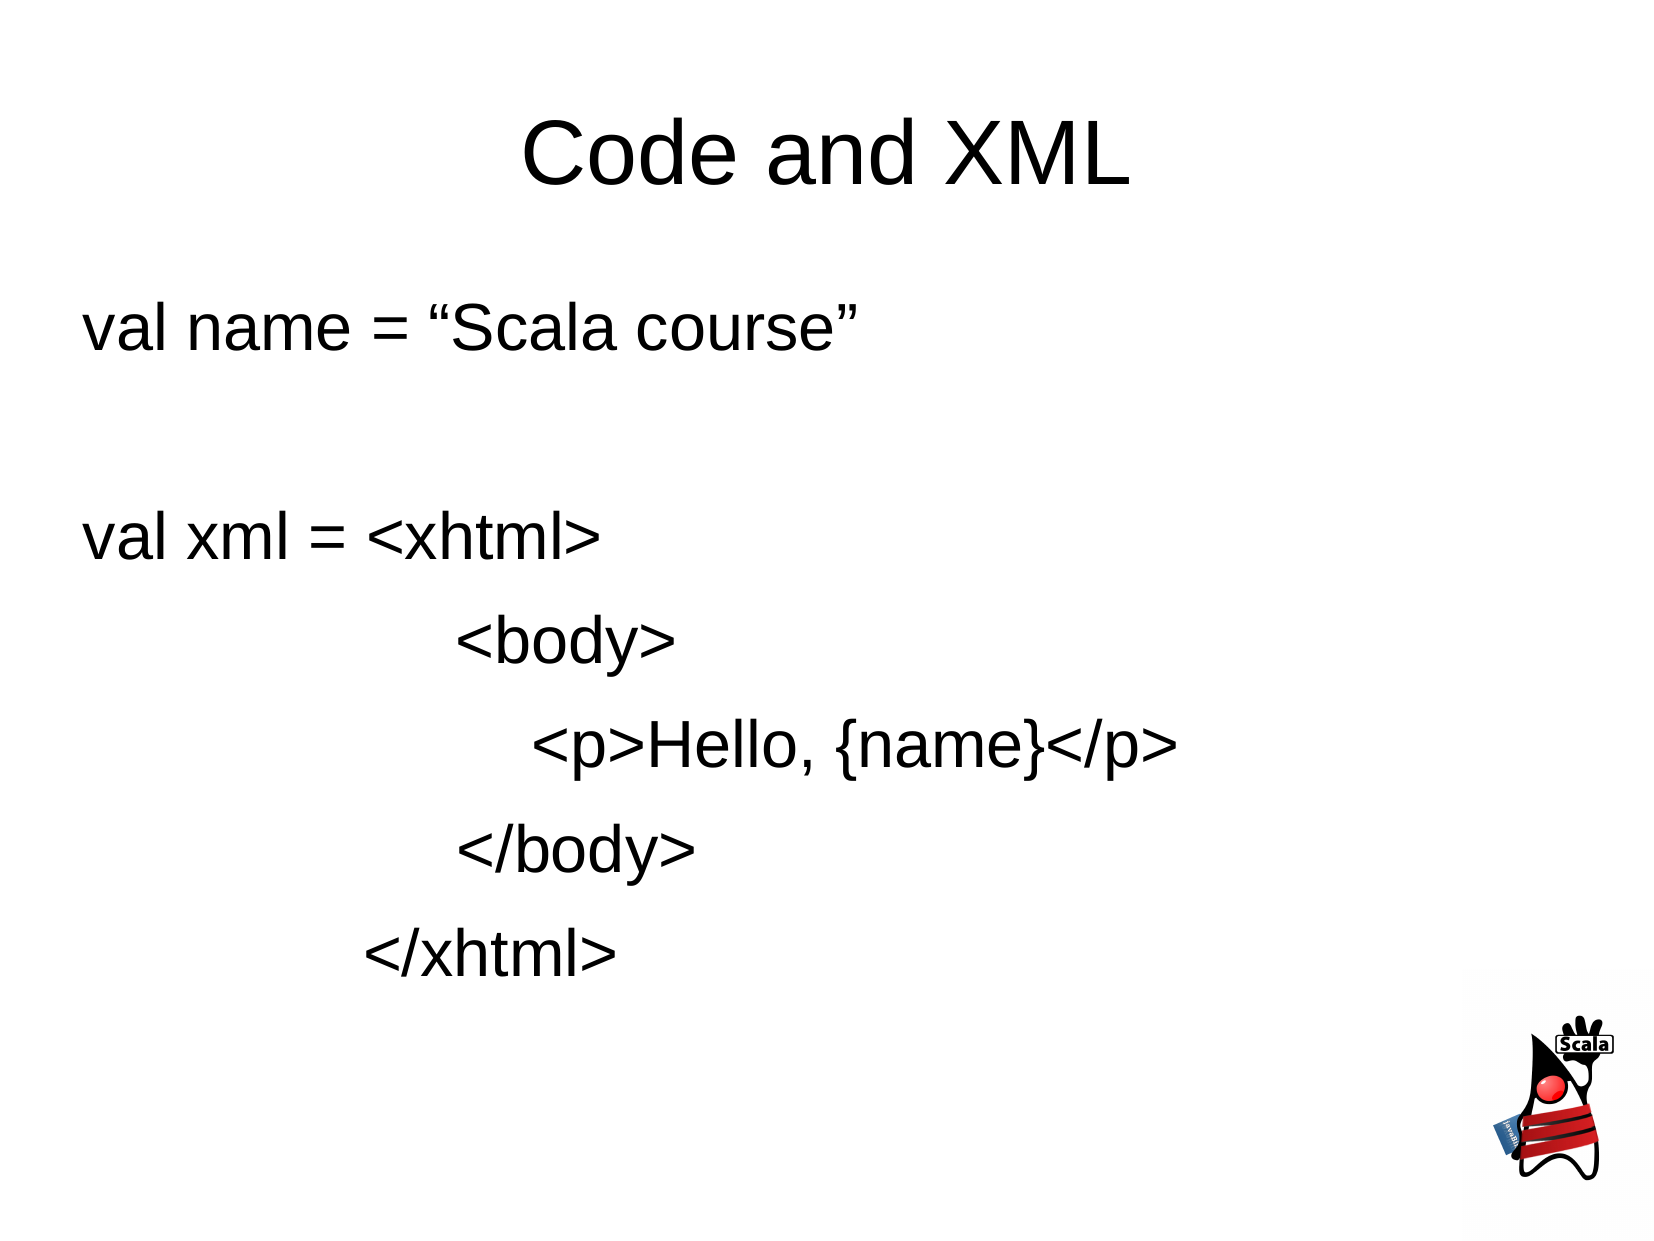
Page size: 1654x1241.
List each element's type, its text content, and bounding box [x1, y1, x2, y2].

picture [1462, 969, 1654, 1241]
list val name = “Scala course” val xml = <xhtml> <body> <p>Hello, {name}</p> </body> </xhtml> [82, 290, 1571, 1109]
title Code and XML [82, 56, 1571, 250]
